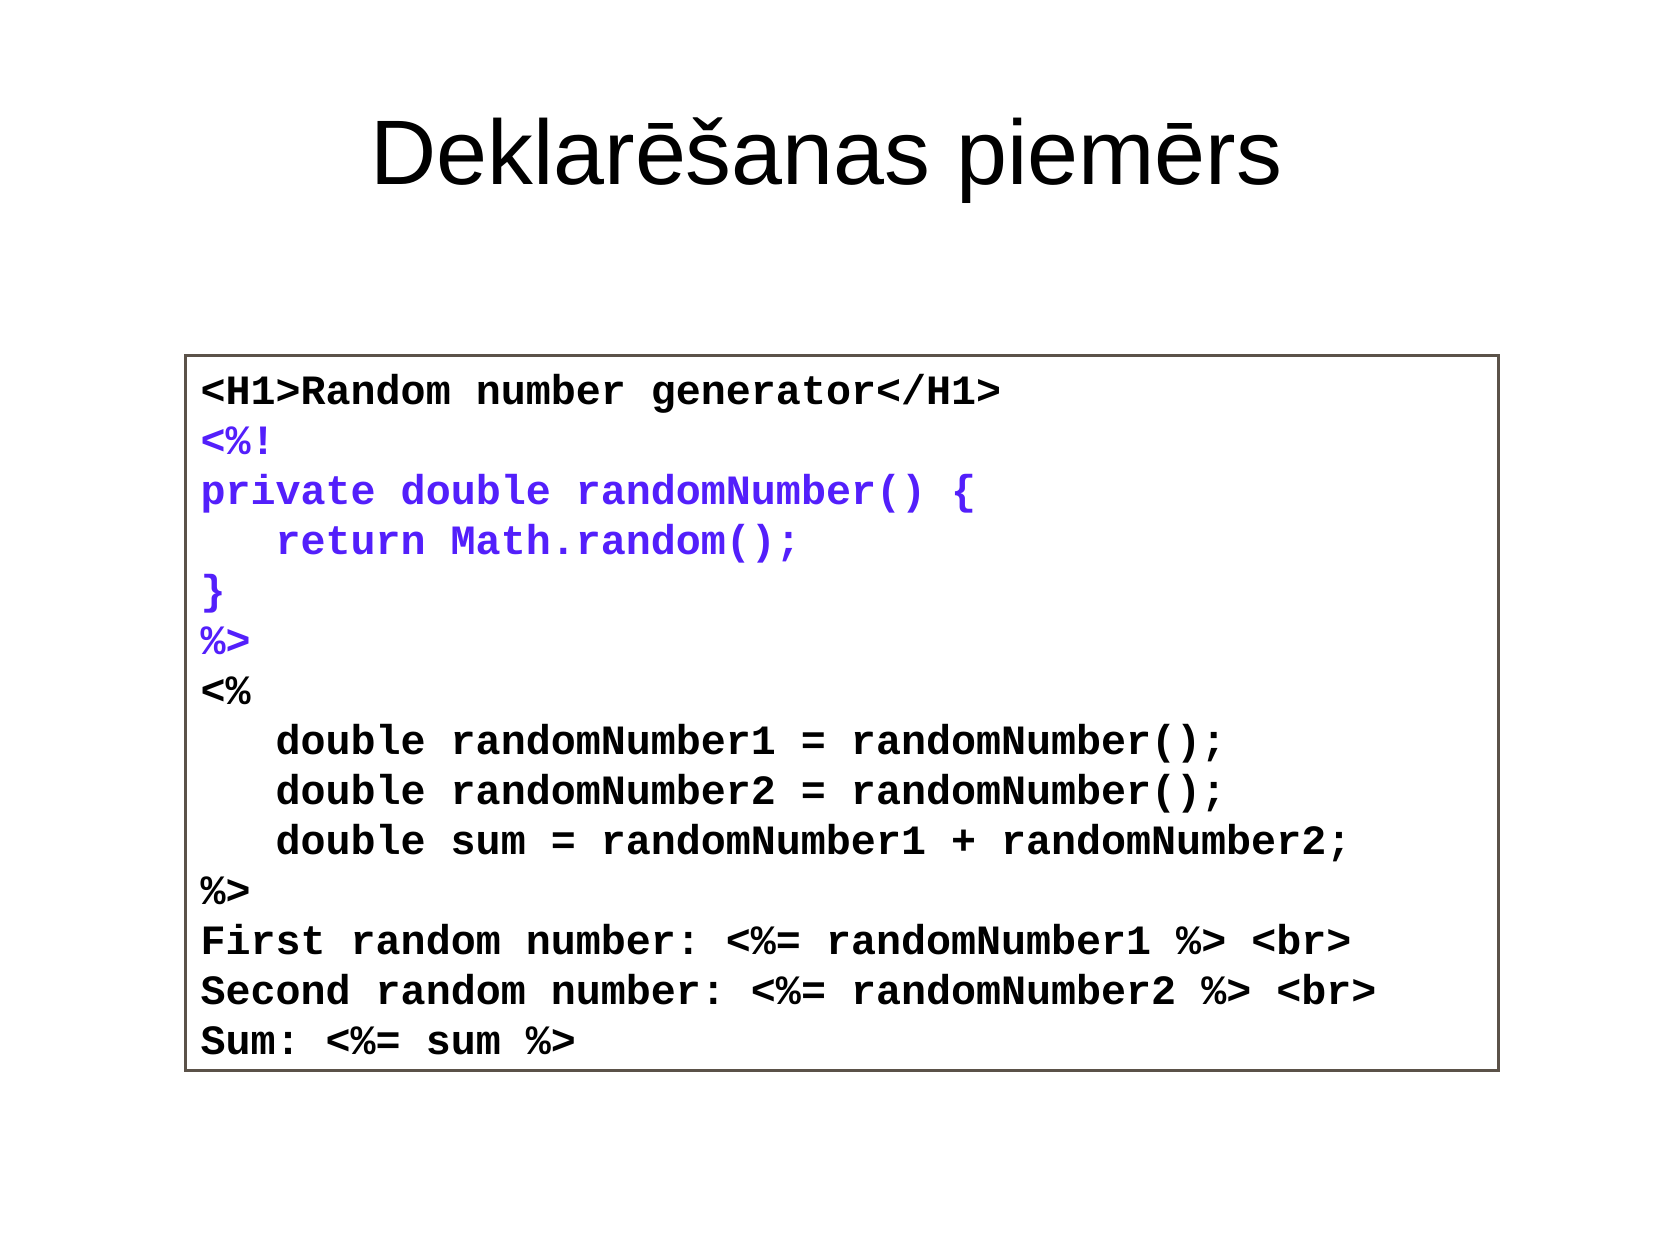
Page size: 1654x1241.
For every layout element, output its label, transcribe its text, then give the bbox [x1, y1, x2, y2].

title Deklarēšanas piemērs [82, 49, 1571, 257]
text_box <H1>Random number generator</H1> <%! private double randomNumber() { return Math.random(); } %> <% double randomNumber1 = randomNumber(); double randomNumber2 = randomNumber(); double sum = randomNumber1 + randomNumber2; %> First random number: <%= randomNumber1 %> <br> Second random number: <%= randomNumber2 %> <br> Sum: <%= sum %> [185, 355, 1499, 1071]
